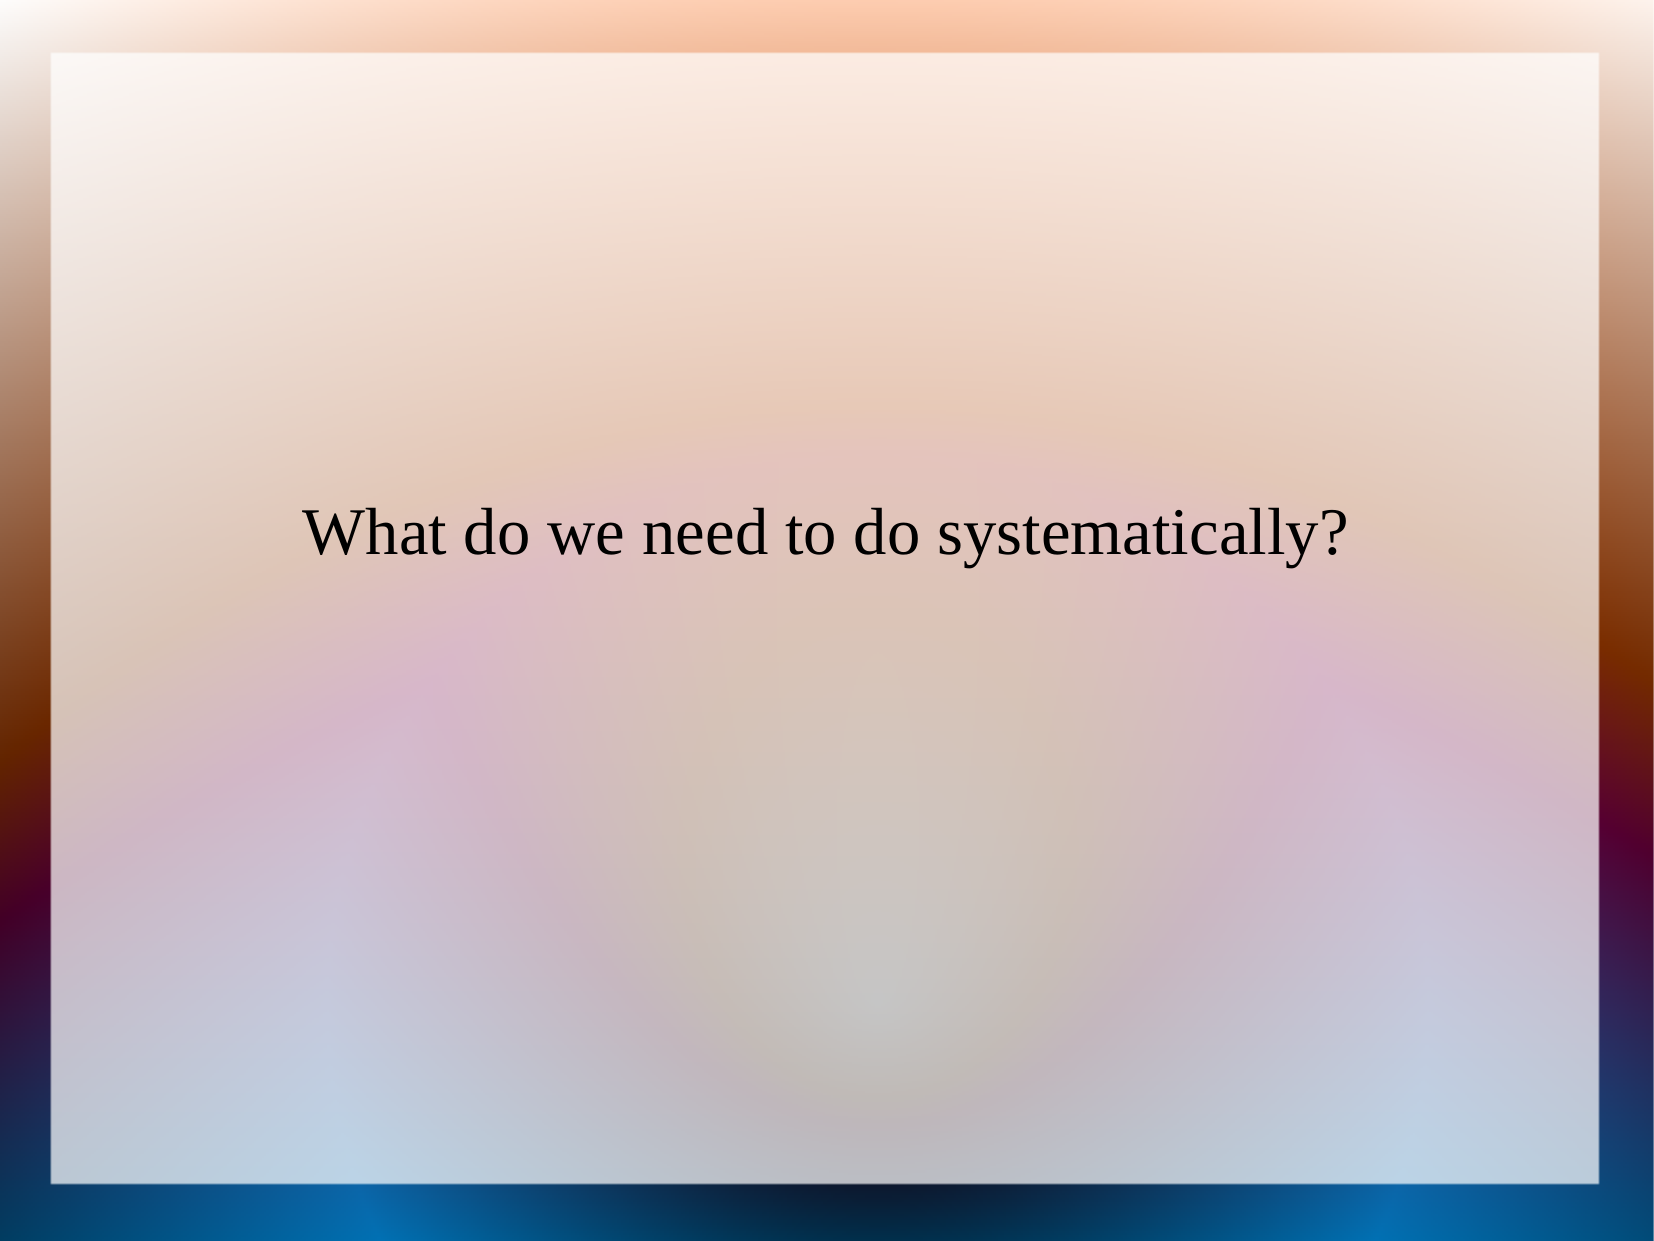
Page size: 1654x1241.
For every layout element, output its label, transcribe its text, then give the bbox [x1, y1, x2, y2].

subtitle What do we need to do systematically? [82, 55, 1571, 1010]
picture [0, 0, 1654, 1241]
